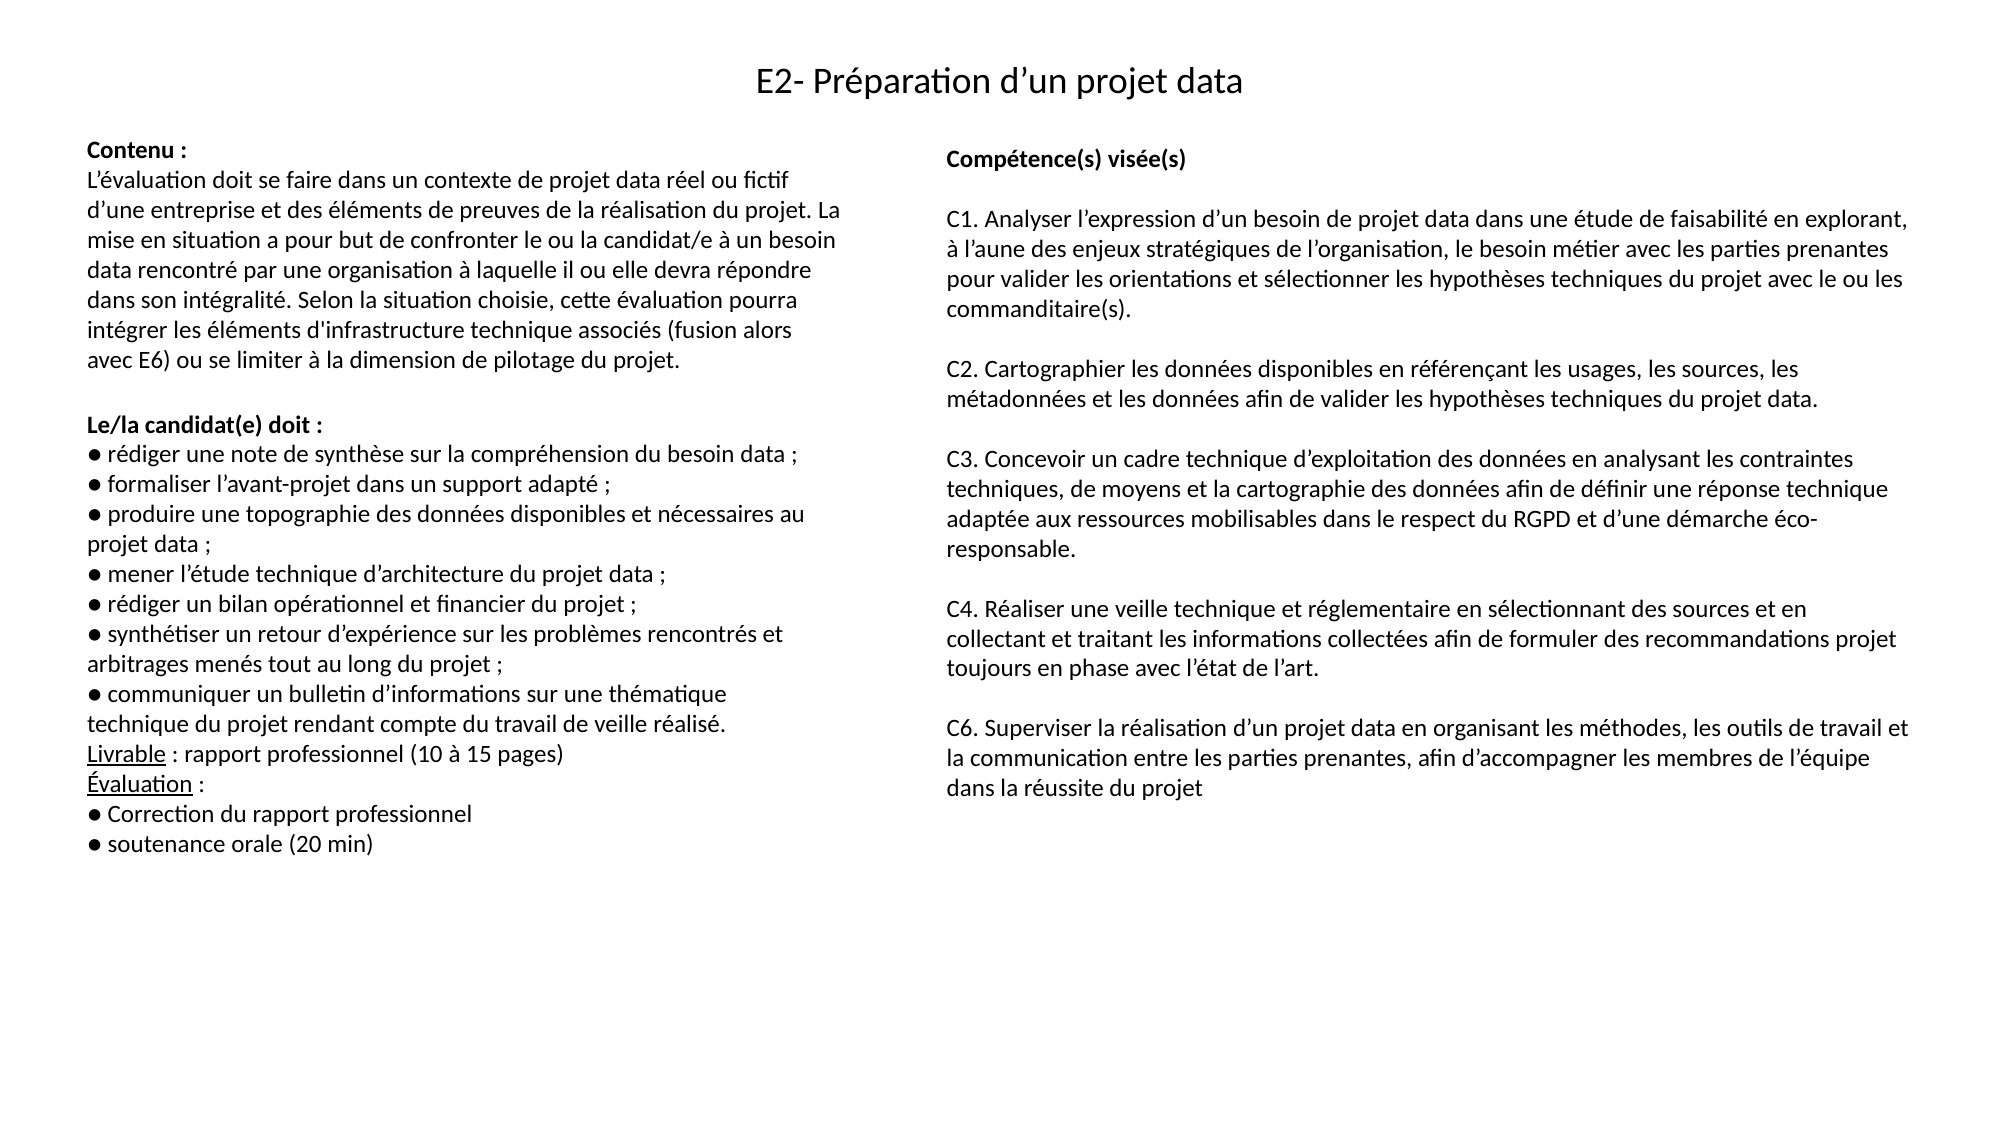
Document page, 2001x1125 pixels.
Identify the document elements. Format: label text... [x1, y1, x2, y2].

text_box E2- Préparation d’un projet data [0, 48, 2000, 109]
text_box Le/la candidat(e) doit : ● rédiger une note de synthèse sur la compréhension du besoin data ; ● formaliser l’avant-projet dans un support adapté ; ● produire une topographie des données disponibles et nécessaires au projet data ; ● mener l’étude technique d’architecture du projet data ; ● rédiger un bilan opérationnel et financier du projet ; ● synthétiser un retour d’expérience sur les problèmes rencontrés et arbitrages menés tout au long du projet ; ● communiquer un bulletin d’informations sur une thématique technique du projet rendant compte du travail de veille réalisé. Livrable : rapport professionnel (10 à 15 pages) Évaluation : ● Correction du rapport professionnel ● soutenance orale (20 min) [72, 400, 849, 865]
text_box Compétence(s) visée(s) C1. Analyser l’expression d’un besoin de projet data dans une étude de faisabilité en explorant, à l’aune des enjeux stratégiques de l’organisation, le besoin métier avec les parties prenantes pour valider les orientations et sélectionner les hypothèses techniques du projet avec le ou les commanditaire(s). C2. Cartographier les données disponibles en référençant les usages, les sources, les métadonnées et les données afin de valider les hypothèses techniques du projet data. C3. Concevoir un cadre technique d’exploitation des données en analysant les contraintes techniques, de moyens et la cartographie des données afin de définir une réponse technique adaptée aux ressources mobilisables dans le respect du RGPD et d’une démarche éco-responsable. C4. Réaliser une veille technique et réglementaire en sélectionnant des sources et en collectant et traitant les informations collectées afin de formuler des recommandations projet toujours en phase avec l’état de l’art. C6. Superviser la réalisation d’un projet data en organisant les méthodes, les outils de travail et la communication entre les parties prenantes, afin d’accompagner les membres de l’équipe dans la réussite du projet [931, 135, 1928, 810]
text_box Contenu : L’évaluation doit se faire dans un contexte de projet data réel ou fictif d’une entreprise et des éléments de preuves de la réalisation du projet. La mise en situation a pour but de confronter le ou la candidat/e à un besoin data rencontré par une organisation à laquelle il ou elle devra répondre dans son intégralité. Selon la situation choisie, cette évaluation pourra intégrer les éléments d'infrastructure technique associés (fusion alors avec E6) ou se limiter à la dimension de pilotage du projet. [72, 126, 860, 381]
